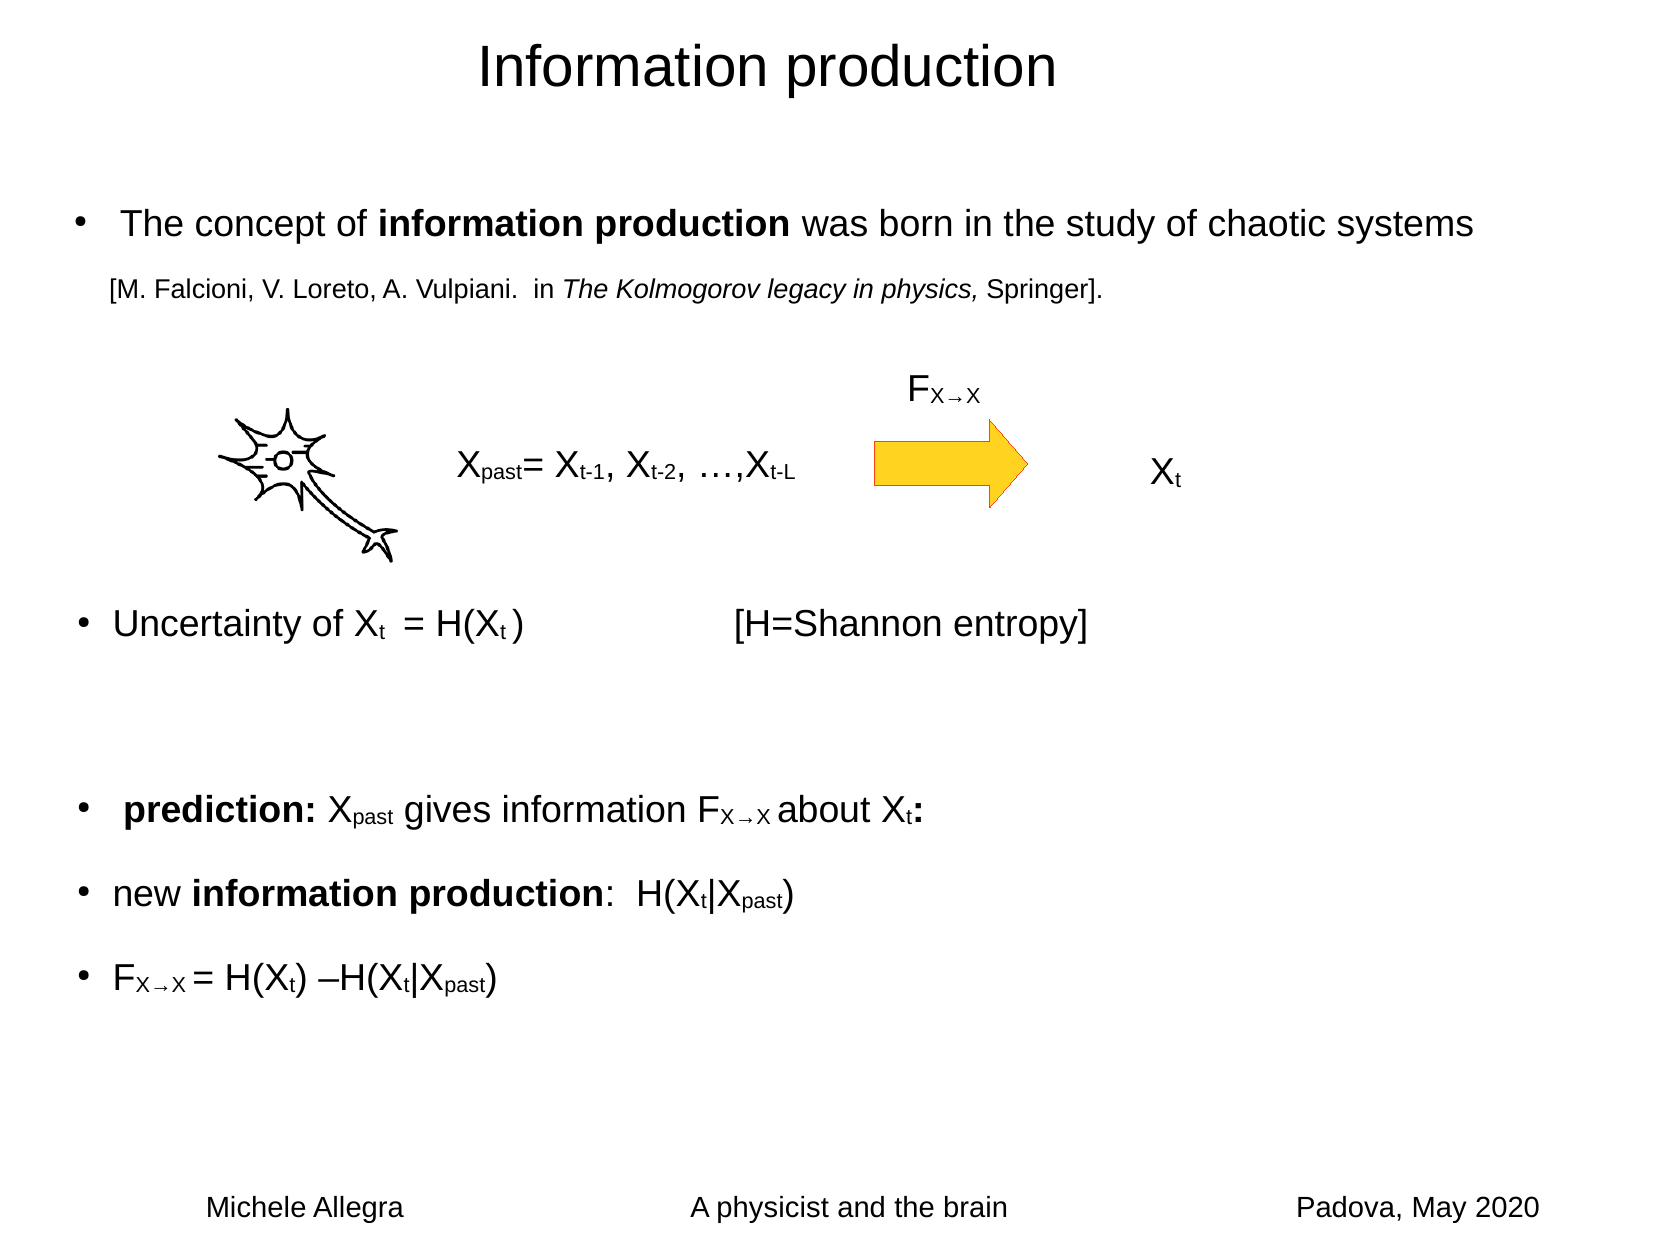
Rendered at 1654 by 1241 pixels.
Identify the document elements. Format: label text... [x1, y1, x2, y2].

text_box Xpast= Xt-1, Xt-2, …,Xt-L [420, 436, 826, 492]
title Information production [141, 14, 1394, 118]
text_box prediction: Xpast gives information FX→X about Xt: new information production: H(Xt|Xpast) FX→X = H(Xt) –H(Xt|Xpast) [77, 685, 1619, 1101]
picture [218, 395, 398, 575]
text_box FX→X [871, 334, 1018, 443]
text_box [874, 443, 1028, 508]
text_box Xt [1114, 441, 1218, 502]
text_box The concept of information production was born in the study of chaotic systems [M. Falcioni, V. Loreto, A. Vulpiani. in The Kolmogorov legacy in physics, Springer]. [59, 194, 1560, 462]
title Michele Allegra A physicist and the brain Padova, May 2020 [130, 1169, 1619, 1241]
text_box Uncertainty of Xt = H(Xt ) [H=Shannon entropy] [77, 579, 1619, 668]
